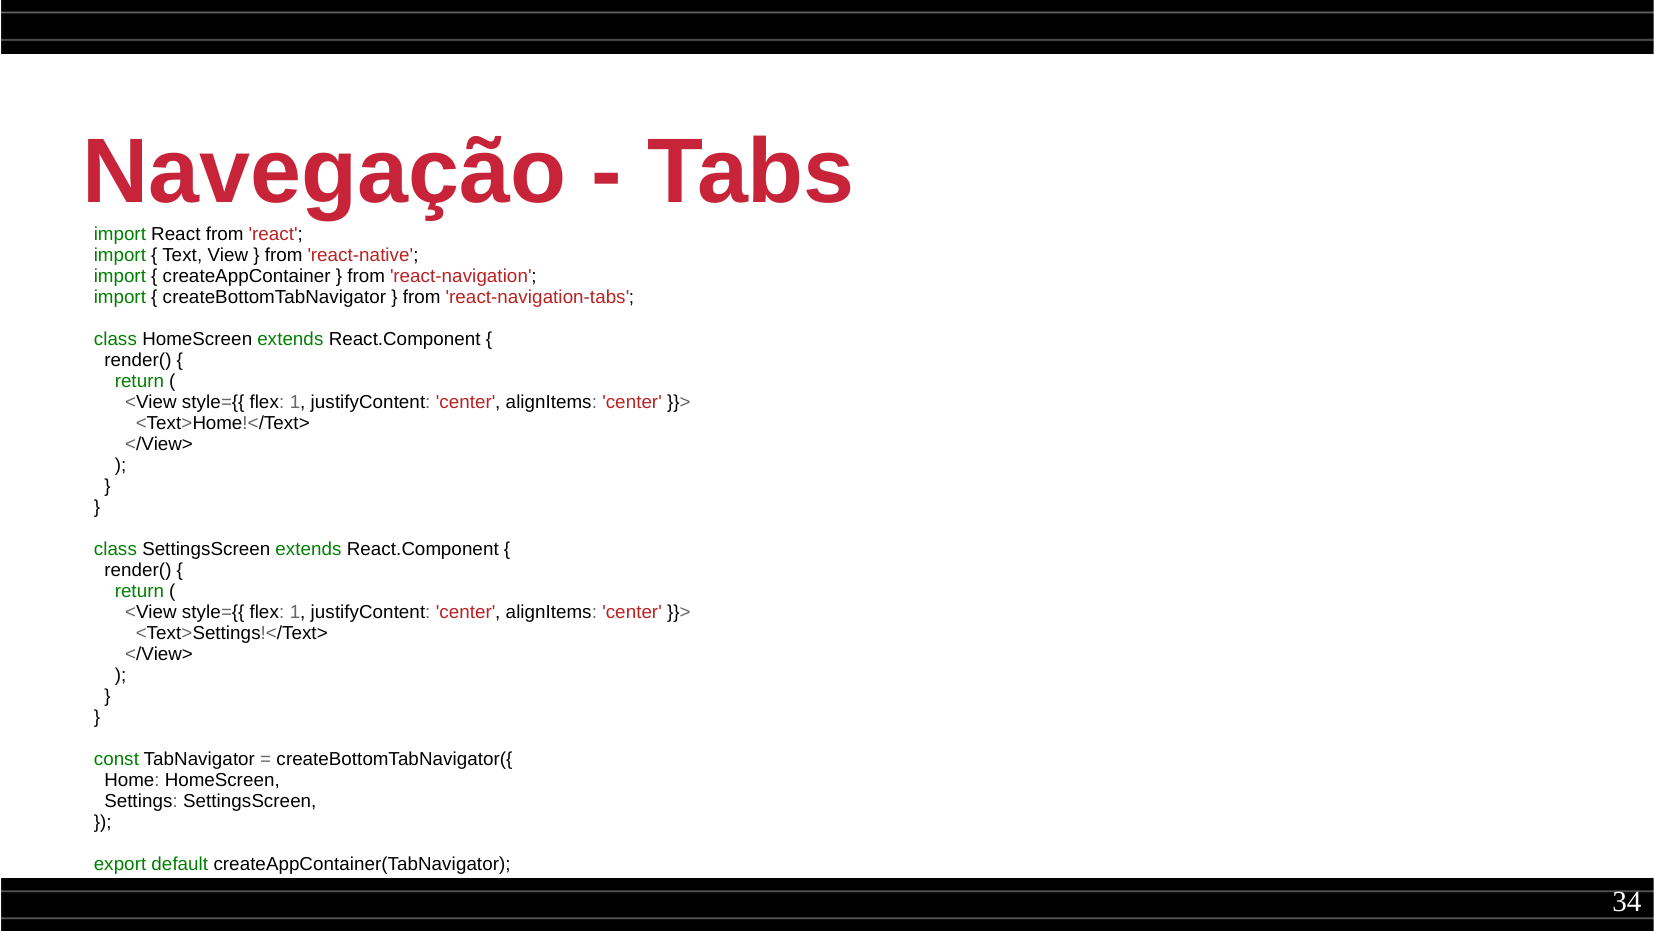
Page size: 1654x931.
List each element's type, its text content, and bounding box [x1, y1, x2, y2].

title Navegação - Tabs [82, 92, 1571, 249]
picture [1, 0, 1654, 54]
text_box import React from 'react'; import { Text, View } from 'react-native'; import { createAppContainer } from 'react-navigation'; import { createBottomTabNavigator } from 'react-navigation-tabs'; class HomeScreen extends React.Component { render() { return ( <View style={{ flex: 1, justifyContent: 'center', alignItems: 'center' }}> <Text>Home!</Text> </View> ); } } class SettingsScreen extends React.Component { render() { return ( <View style={{ flex: 1, justifyContent: 'center', alignItems: 'center' }}> <Text>Settings!</Text> </View> ); } } const TabNavigator = createBottomTabNavigator({ Home: HomeScreen, Settings: SettingsScreen, }); export default createAppContainer(TabNavigator); [79, 215, 809, 883]
picture [1, 878, 1654, 931]
